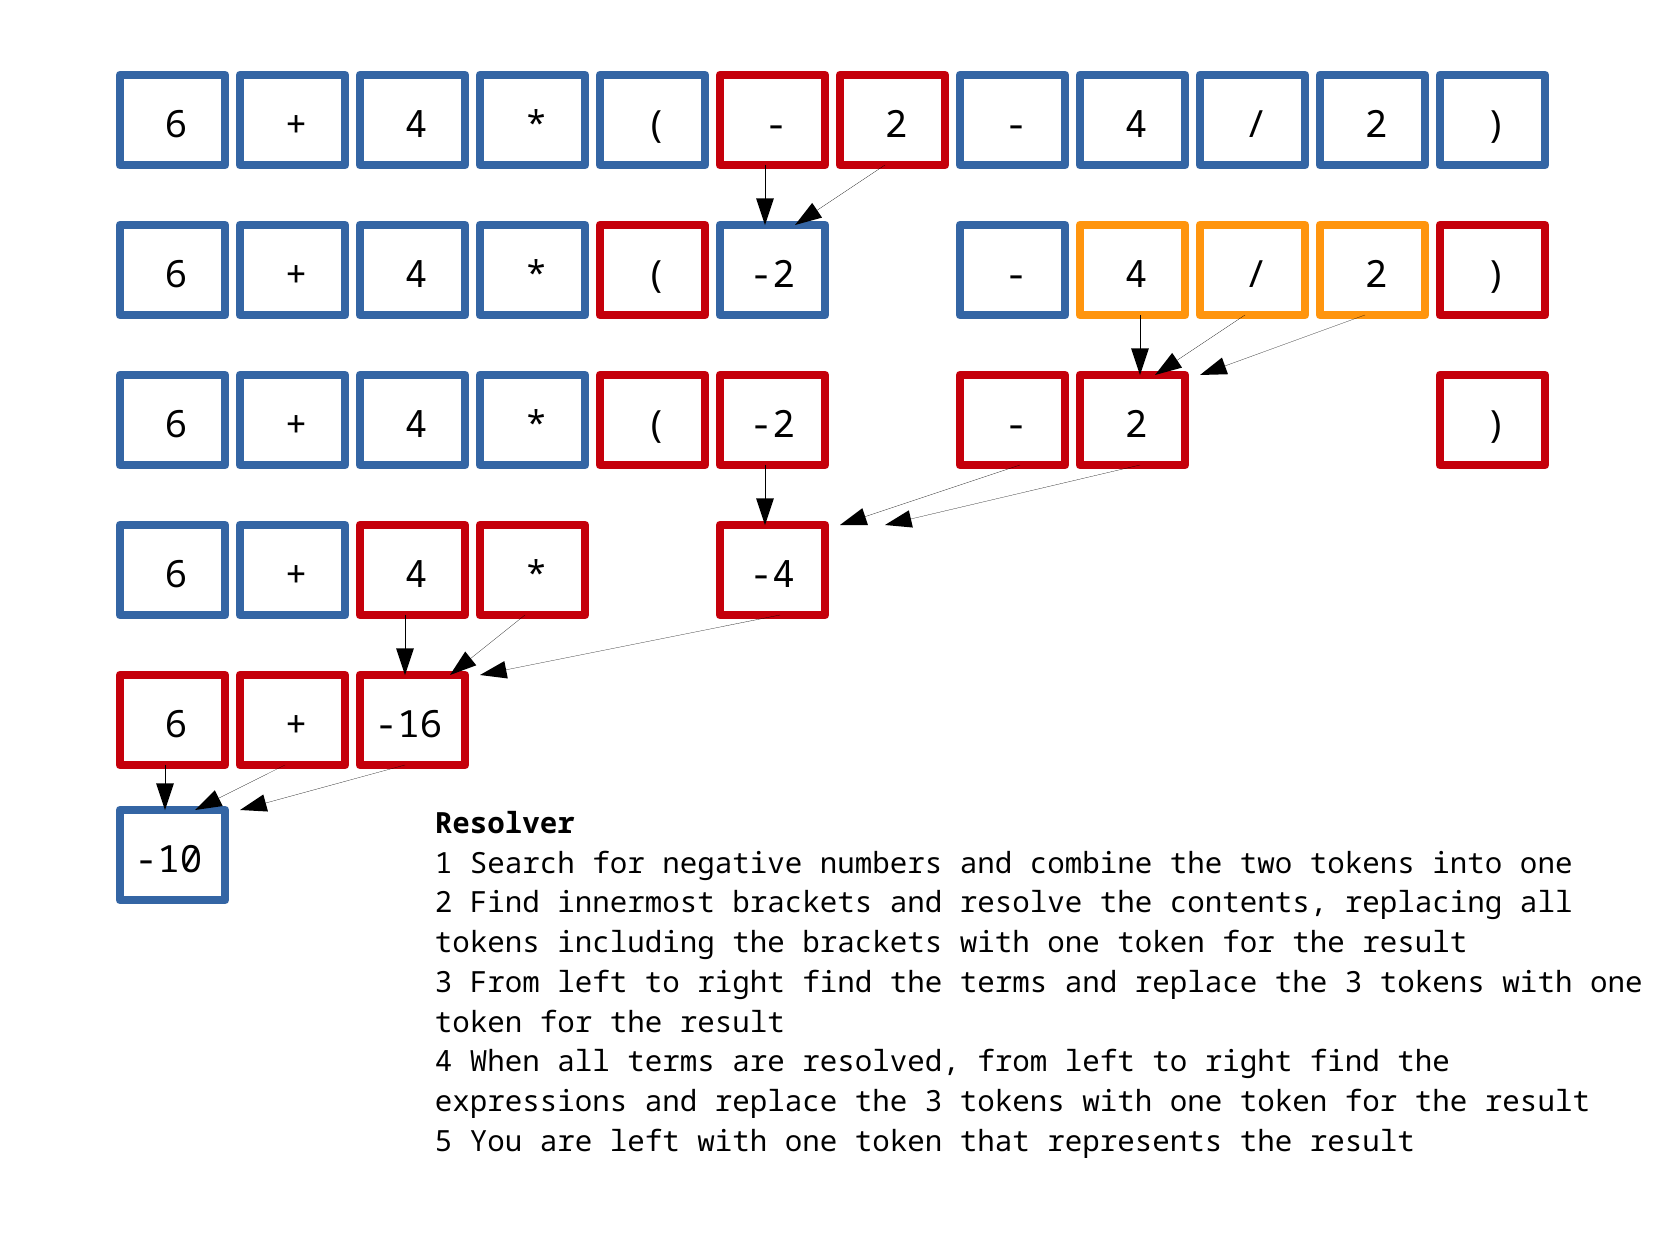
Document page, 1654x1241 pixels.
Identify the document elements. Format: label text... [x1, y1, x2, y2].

text_box ( [630, 90, 691, 151]
text_box Resolver 1 Search for negative numbers and combine the two tokens into one 2 Find innermost brackets and resolve the contents, replacing all tokens including the brackets with one token for the result 3 From left to right find the terms and replace the 3 tokens with one token for the result 4 When all terms are resolved, from left to right find the expressions and replace the 3 tokens with one token for the result 5 You are left with one token that represents the result [420, 794, 1654, 1201]
text_box - [750, 90, 811, 151]
text_box 4 [1110, 240, 1171, 301]
text_box * [510, 390, 571, 451]
text_box * [510, 540, 571, 601]
text_box - [990, 240, 1051, 301]
text_box 2 [870, 90, 931, 151]
text_box ( [630, 390, 691, 451]
text_box + [270, 390, 331, 451]
text_box ) [1470, 390, 1531, 451]
text_box / [1230, 90, 1291, 151]
text_box 2 [1110, 390, 1171, 451]
text_box 6 [150, 390, 211, 451]
text_box ( [630, 240, 691, 301]
text_box * [510, 90, 571, 151]
text_box 6 [150, 690, 211, 751]
text_box 4 [1110, 90, 1171, 151]
text_box 6 [150, 540, 211, 601]
text_box 4 [390, 540, 451, 601]
text_box + [270, 90, 331, 151]
text_box 4 [390, 390, 451, 451]
text_box ) [1470, 240, 1531, 301]
text_box 2 [1350, 90, 1411, 151]
text_box + [270, 540, 331, 601]
text_box -4 [735, 540, 811, 601]
text_box - [990, 390, 1051, 451]
text_box 6 [150, 240, 211, 301]
text_box -10 [120, 825, 226, 901]
text_box / [1230, 240, 1291, 301]
text_box * [510, 240, 571, 301]
text_box - [990, 90, 1051, 151]
text_box + [270, 240, 331, 301]
text_box + [270, 690, 331, 751]
text_box -2 [735, 390, 811, 451]
text_box -2 [735, 240, 811, 301]
text_box 4 [390, 240, 451, 301]
text_box 2 [1350, 240, 1411, 301]
text_box 4 [390, 90, 451, 151]
text_box ) [1470, 90, 1531, 151]
text_box -16 [360, 690, 466, 795]
text_box 6 [150, 90, 211, 151]
